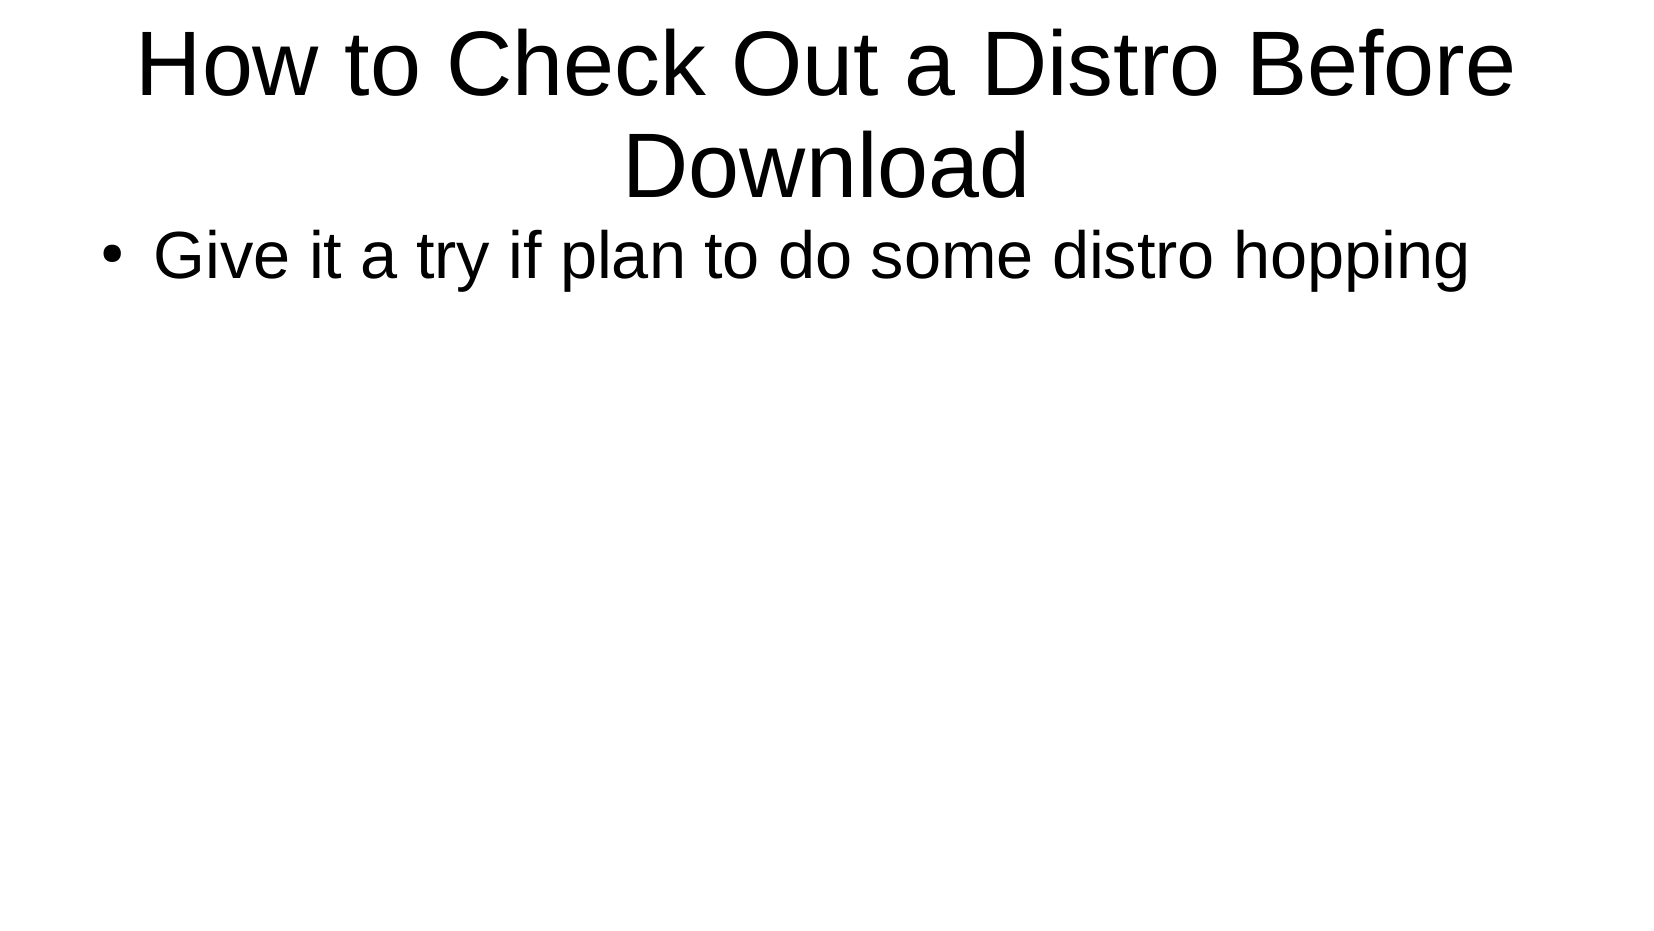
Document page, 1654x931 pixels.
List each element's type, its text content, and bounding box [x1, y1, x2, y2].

list Give it a try if plan to do some distro hopping [82, 217, 1571, 758]
title How to Check Out a Distro Before Download [82, 12, 1571, 217]
